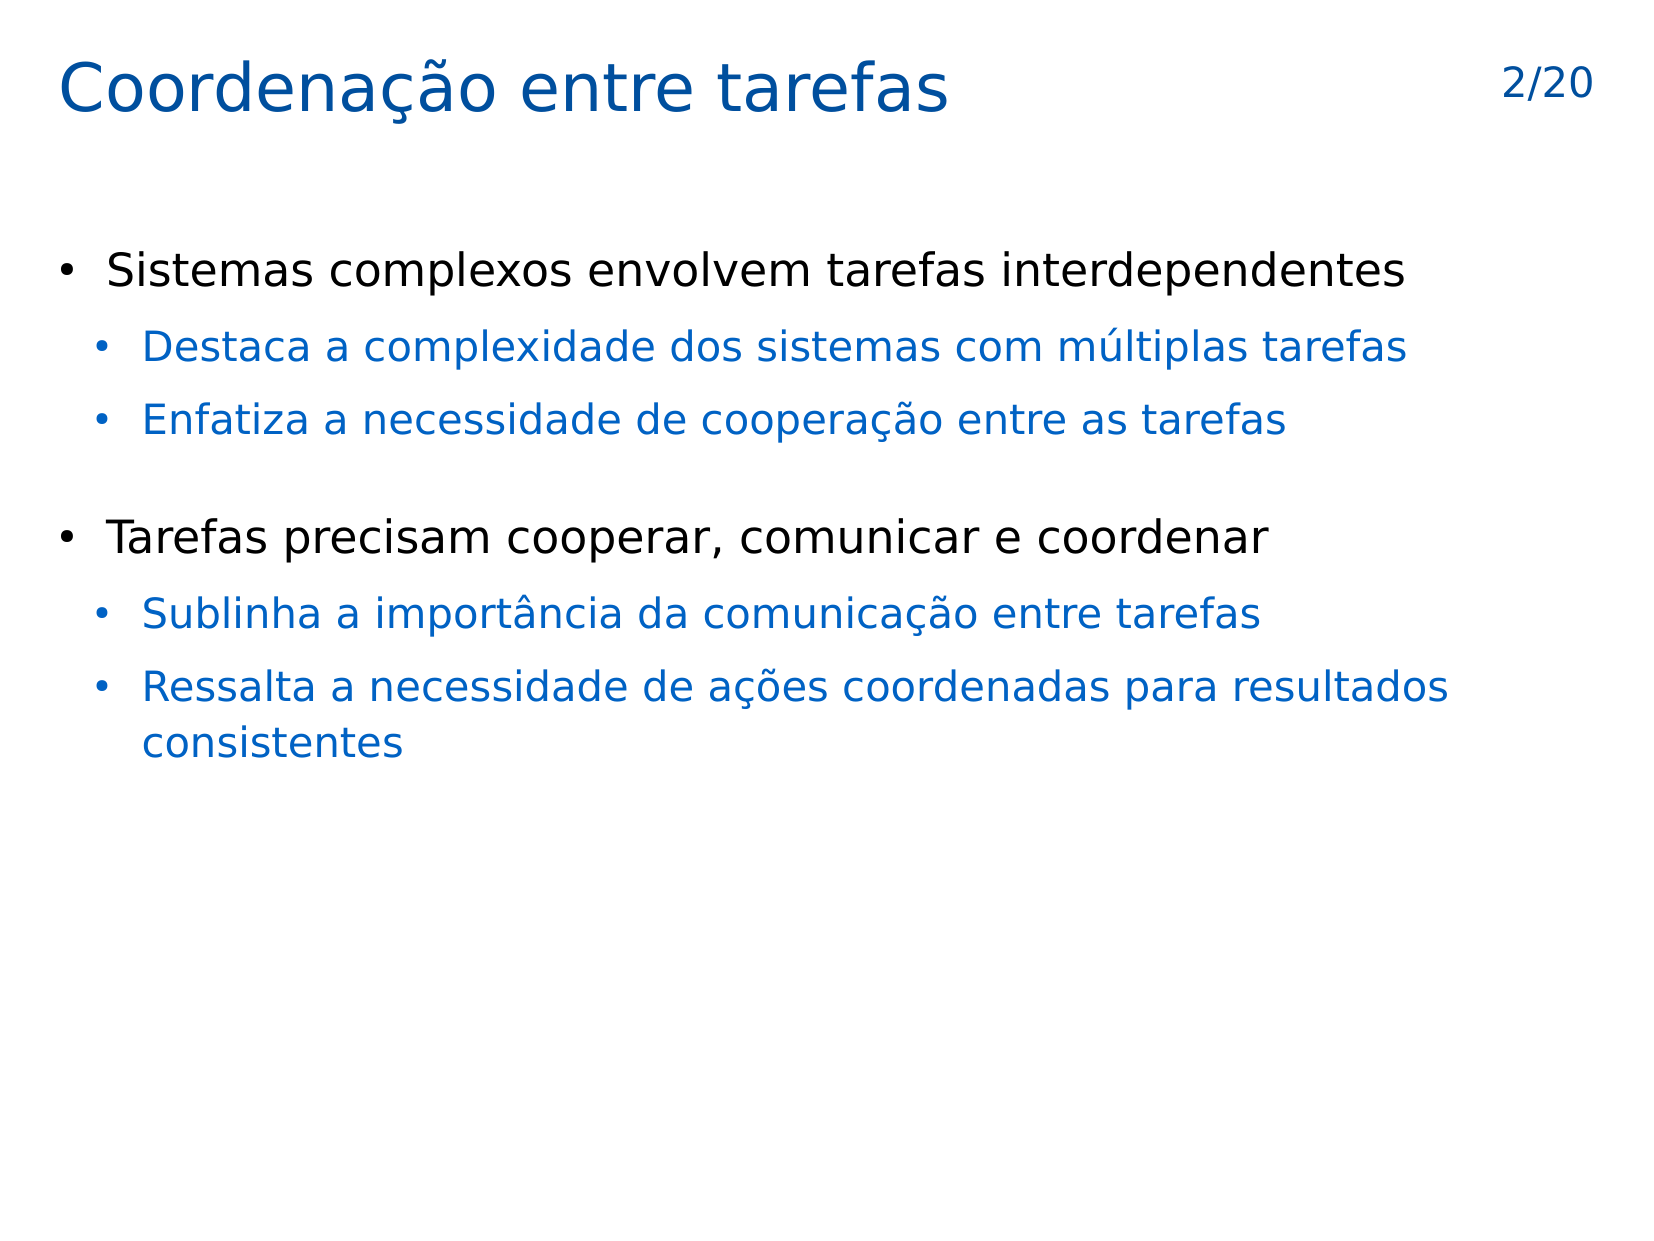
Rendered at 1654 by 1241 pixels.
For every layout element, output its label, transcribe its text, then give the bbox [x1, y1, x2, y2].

list Sistemas complexos envolvem tarefas interdependentes Destaca a complexidade dos sistemas com múltiplas tarefas Enfatiza a necessidade de cooperação entre as tarefas Tarefas precisam cooperar, comunicar e coordenar Sublinha a importância da comunicação entre tarefas Ressalta a necessidade de ações coordenadas para resultados consistentes [59, 236, 1595, 1211]
title Coordenação entre tarefas [59, 29, 1625, 148]
